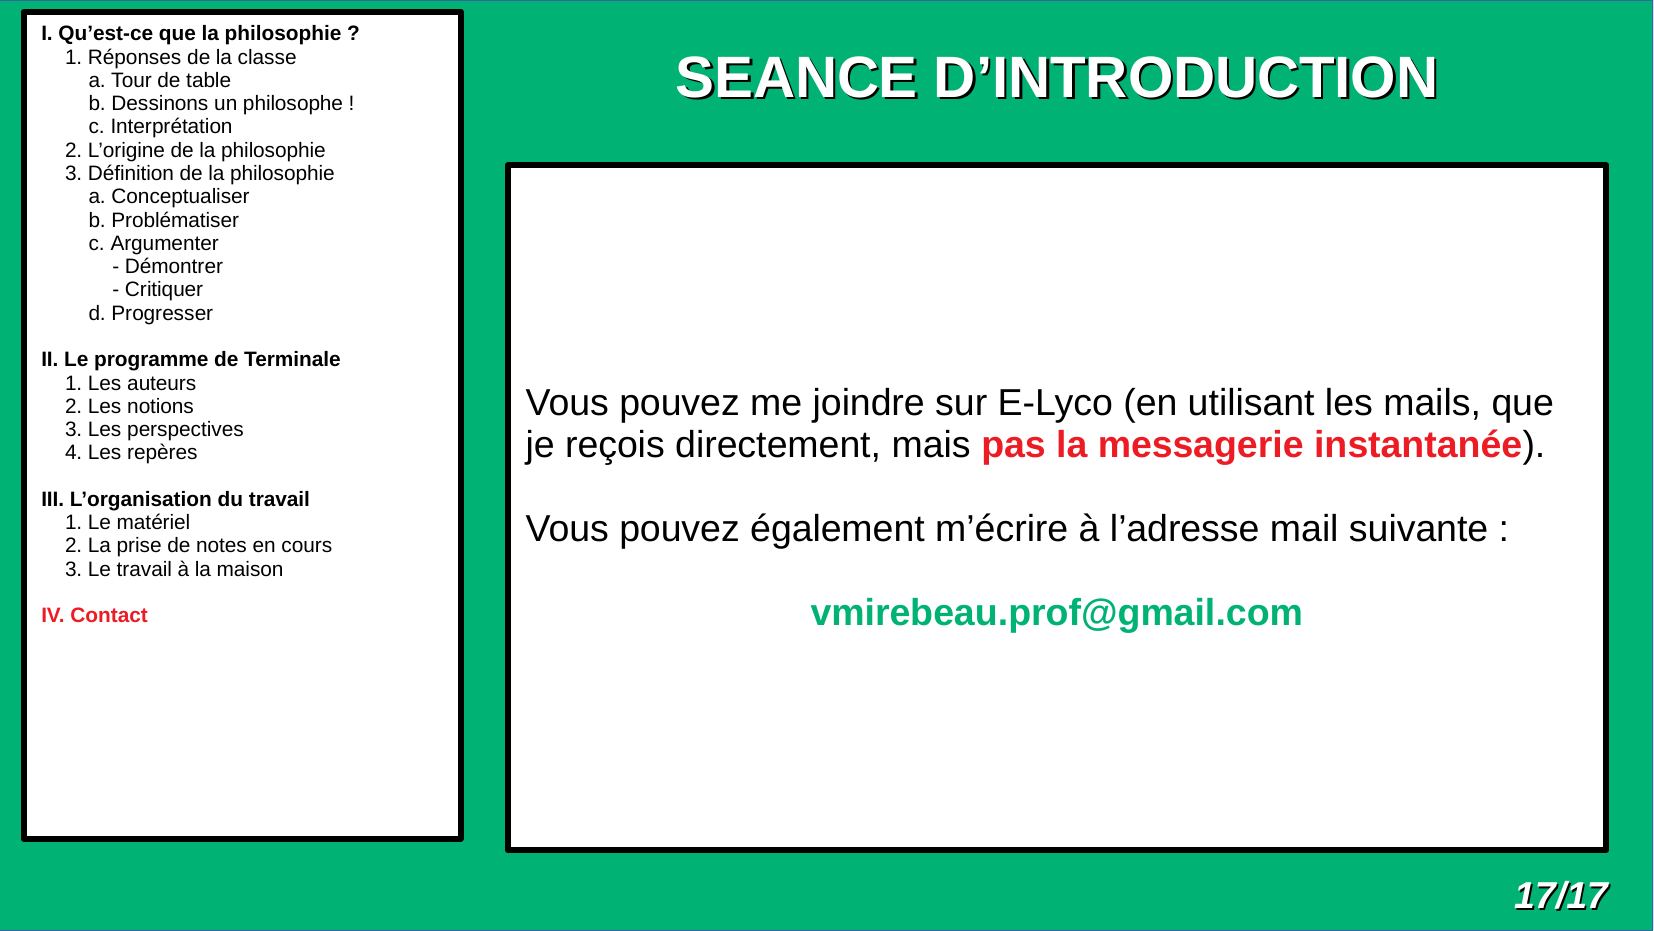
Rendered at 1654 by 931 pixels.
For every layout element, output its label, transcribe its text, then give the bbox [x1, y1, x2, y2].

text_box Vous pouvez me joindre sur E-Lyco (en utilisant les mails, que je reçois directement, mais pas la messagerie instantanée). Vous pouvez également m’écrire à l’adresse mail suivante : vmirebeau.prof@gmail.com [507, 165, 1607, 851]
text_box I. Qu’est-ce que la philosophie ? 1. Réponses de la classe a. Tour de table b. Dessinons un philosophe ! c. Interprétation 2. L’origine de la philosophie 3. Définition de la philosophie a. Conceptualiser b. Problématiser c. Argumenter - Démontrer - Critiquer d. Progresser II. Le programme de Terminale 1. Les auteurs 2. Les notions 3. Les perspectives 4. Les repères III. L’organisation du travail 1. Le matériel 2. La prise de notes en cours 3. Le travail à la maison IV. Contact [23, 11, 461, 839]
text_box <numéro>/17 [1464, 867, 1623, 931]
text_box [0, 0, 1653, 931]
text_box SEANCE D’INTRODUCTION [507, 0, 1607, 154]
